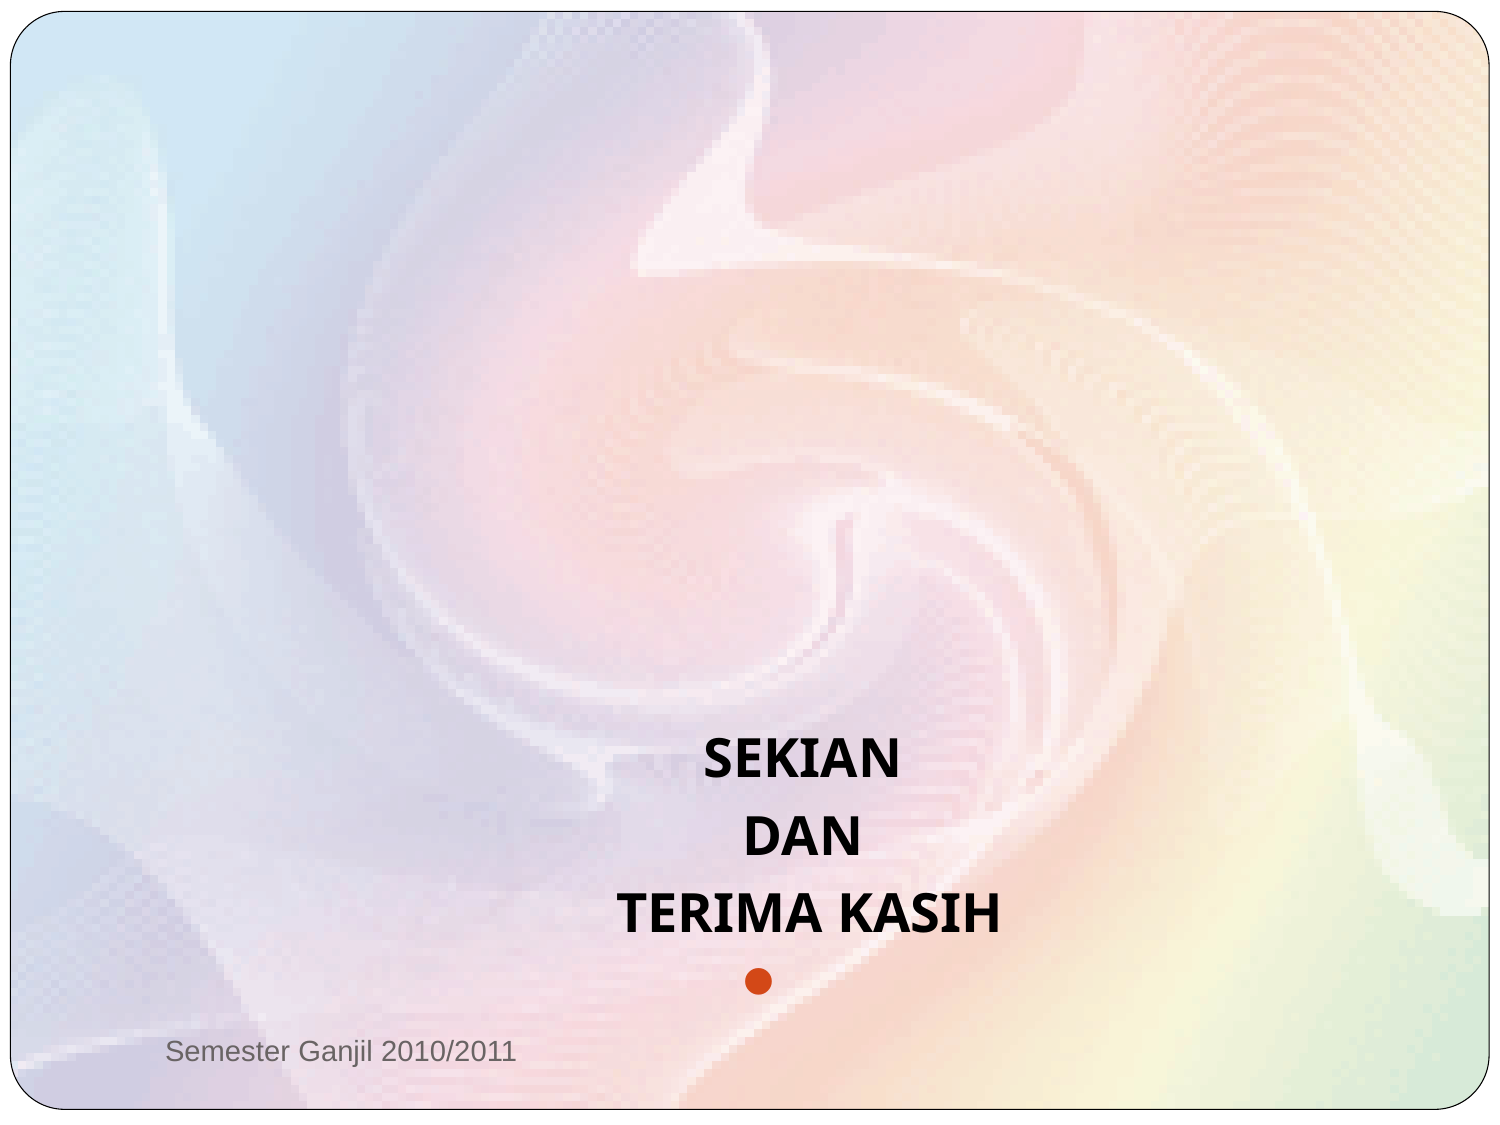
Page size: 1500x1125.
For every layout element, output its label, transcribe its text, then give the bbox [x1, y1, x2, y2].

text_box Semester Ganjil 2010/2011 [150, 1012, 801, 1088]
list SEKIAN DAN TERIMA KASIH [150, 716, 1426, 988]
